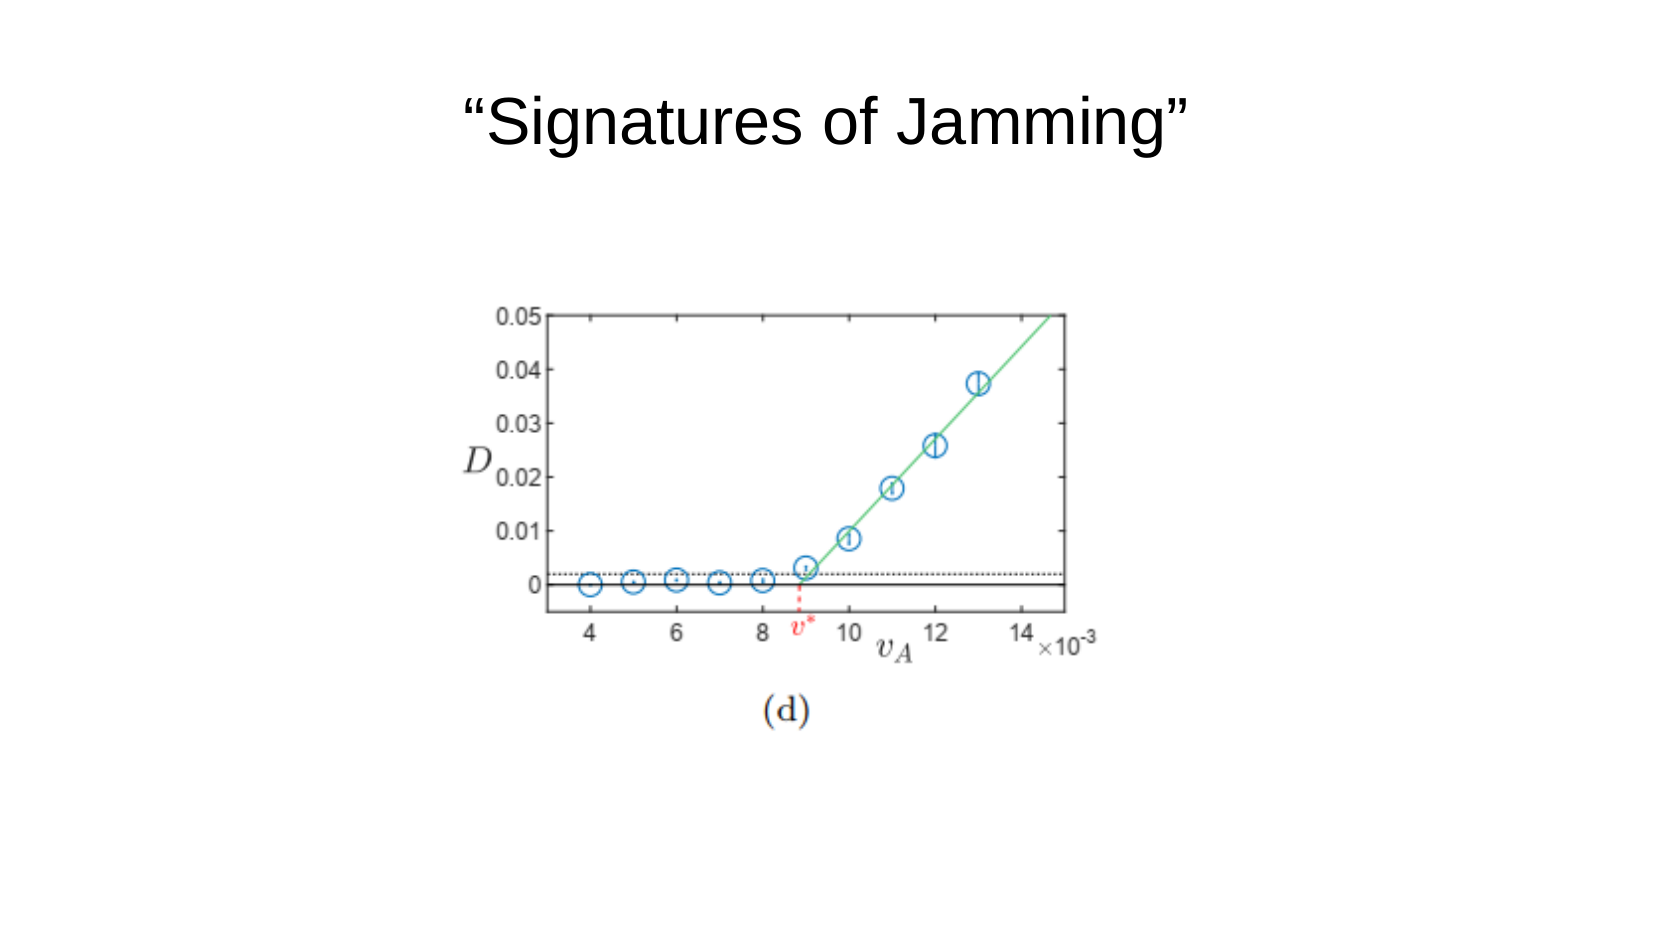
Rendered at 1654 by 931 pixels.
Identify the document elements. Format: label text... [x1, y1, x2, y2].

picture [413, 273, 1182, 739]
title “Signatures of Jamming” [82, 37, 1571, 207]
